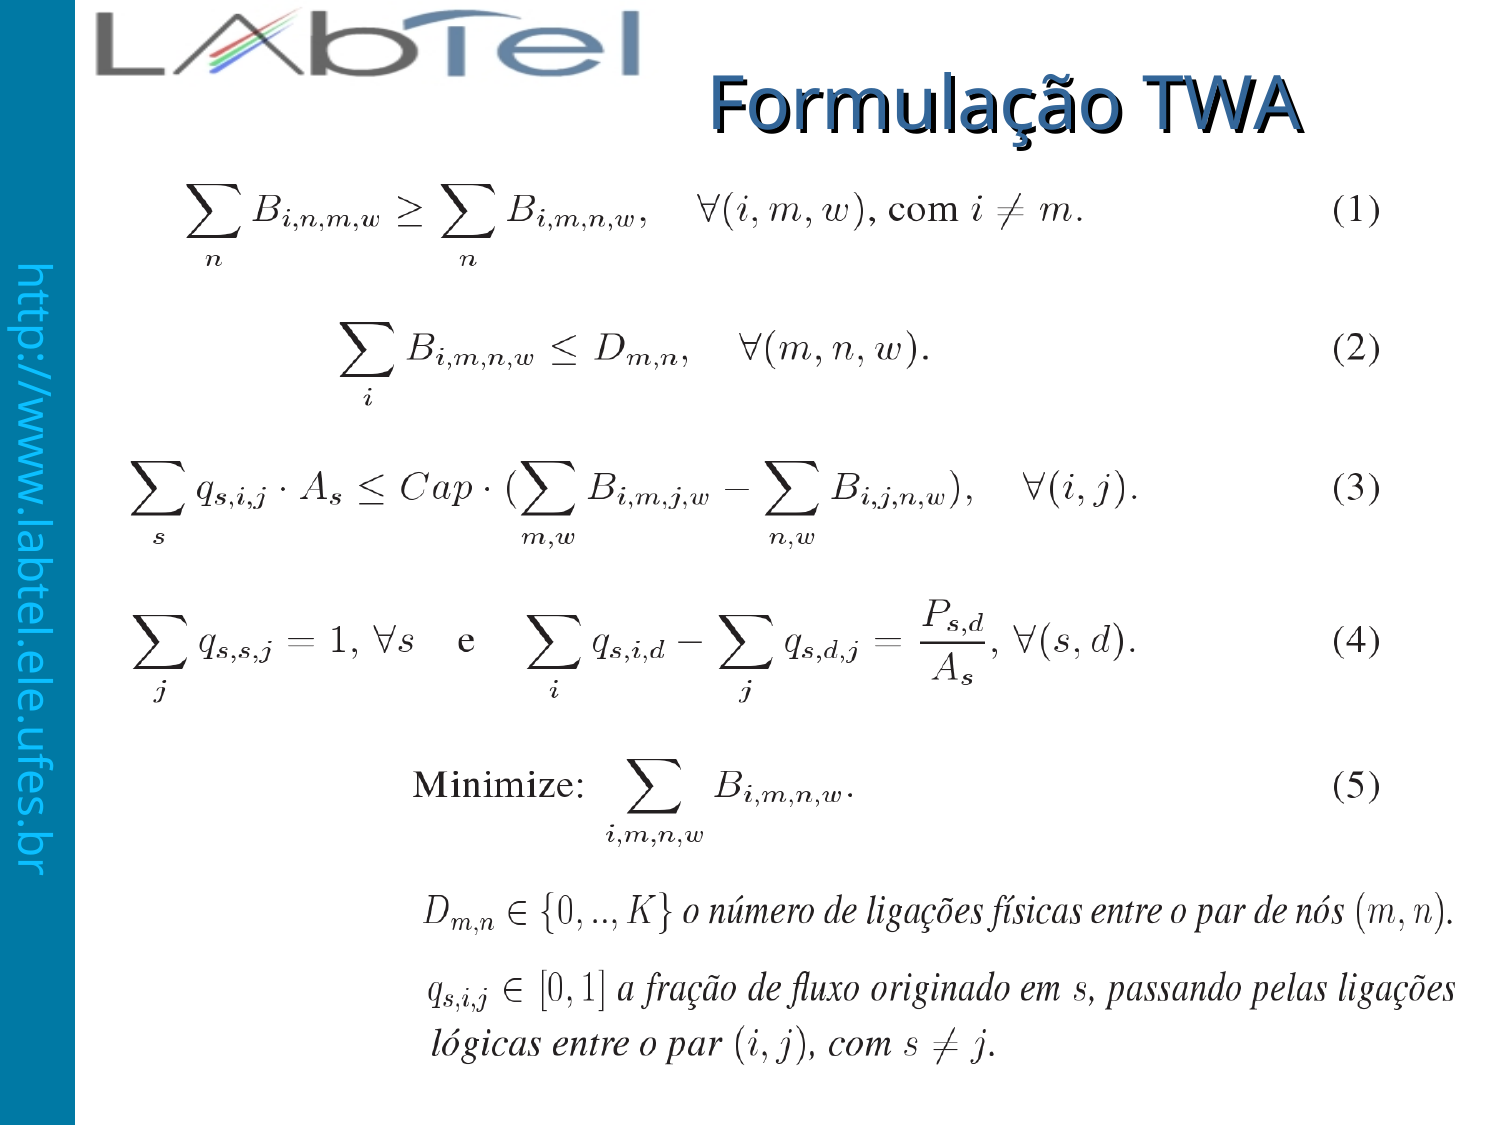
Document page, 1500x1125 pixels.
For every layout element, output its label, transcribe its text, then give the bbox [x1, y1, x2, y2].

picture [421, 887, 1460, 1018]
picture [106, 173, 1391, 859]
title Formulação TWA [672, 0, 1454, 198]
picture [76, 0, 672, 88]
picture [431, 1020, 1000, 1073]
